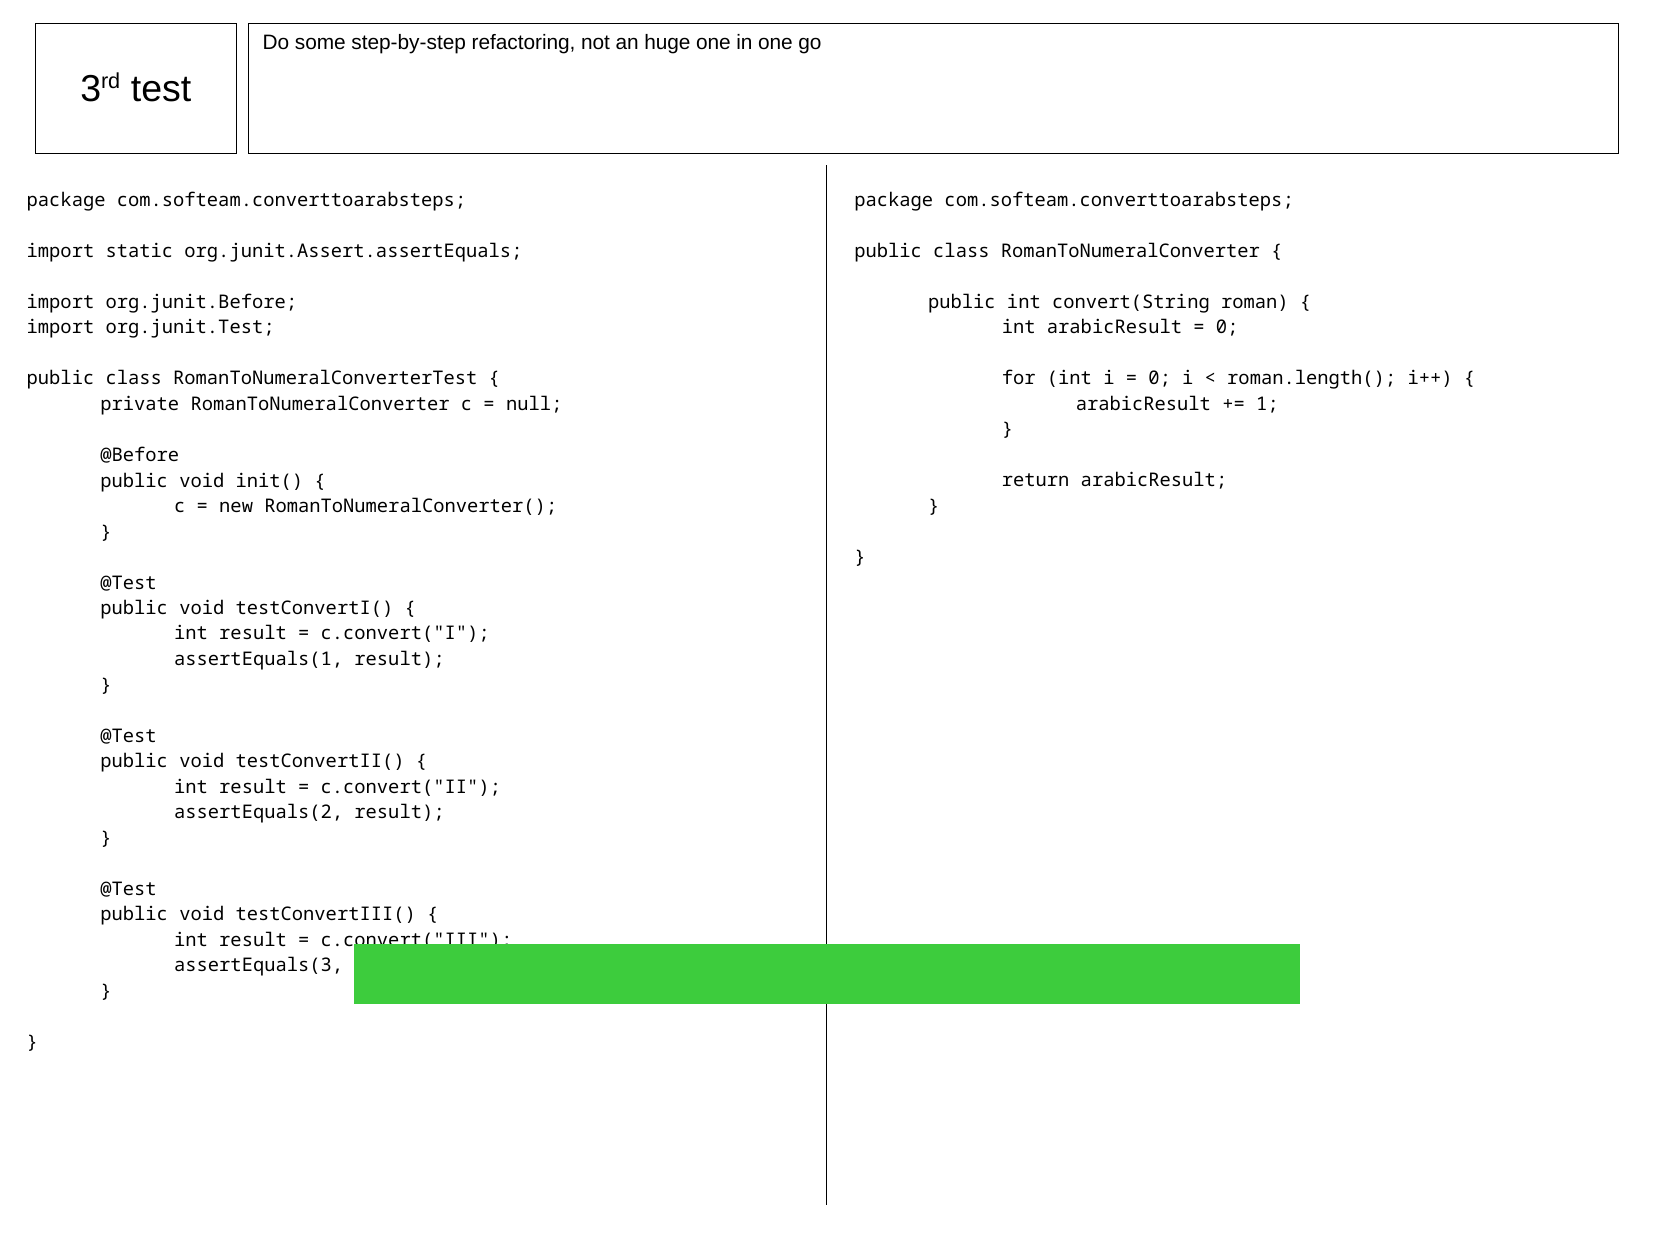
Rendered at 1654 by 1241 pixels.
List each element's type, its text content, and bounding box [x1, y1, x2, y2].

text_box package com.softeam.converttoarabsteps; import static org.junit.Assert.assertEquals; import org.junit.Before; import org.junit.Test; public class RomanToNumeralConverterTest { private RomanToNumeralConverter c = null; @Before public void init() { c = new RomanToNumeralConverter(); } @Test public void testConvertI() { int result = c.convert("I"); assertEquals(1, result); } @Test public void testConvertII() { int result = c.convert("II"); assertEquals(2, result); } @Test public void testConvertIII() { int result = c.convert("III"); assertEquals(3, result); } } [11, 178, 792, 943]
text_box package com.softeam.converttoarabsteps; public class RomanToNumeralConverter { public int convert(String roman) { int arabicResult = 0; for (int i = 0; i < roman.length(); i++) { arabicResult += 1; } return arabicResult; } } [839, 178, 1620, 525]
text_box [354, 944, 1300, 1004]
text_box Do some step-by-step refactoring, not an huge one in one go [248, 23, 1619, 154]
text_box 3rd test [35, 23, 237, 154]
